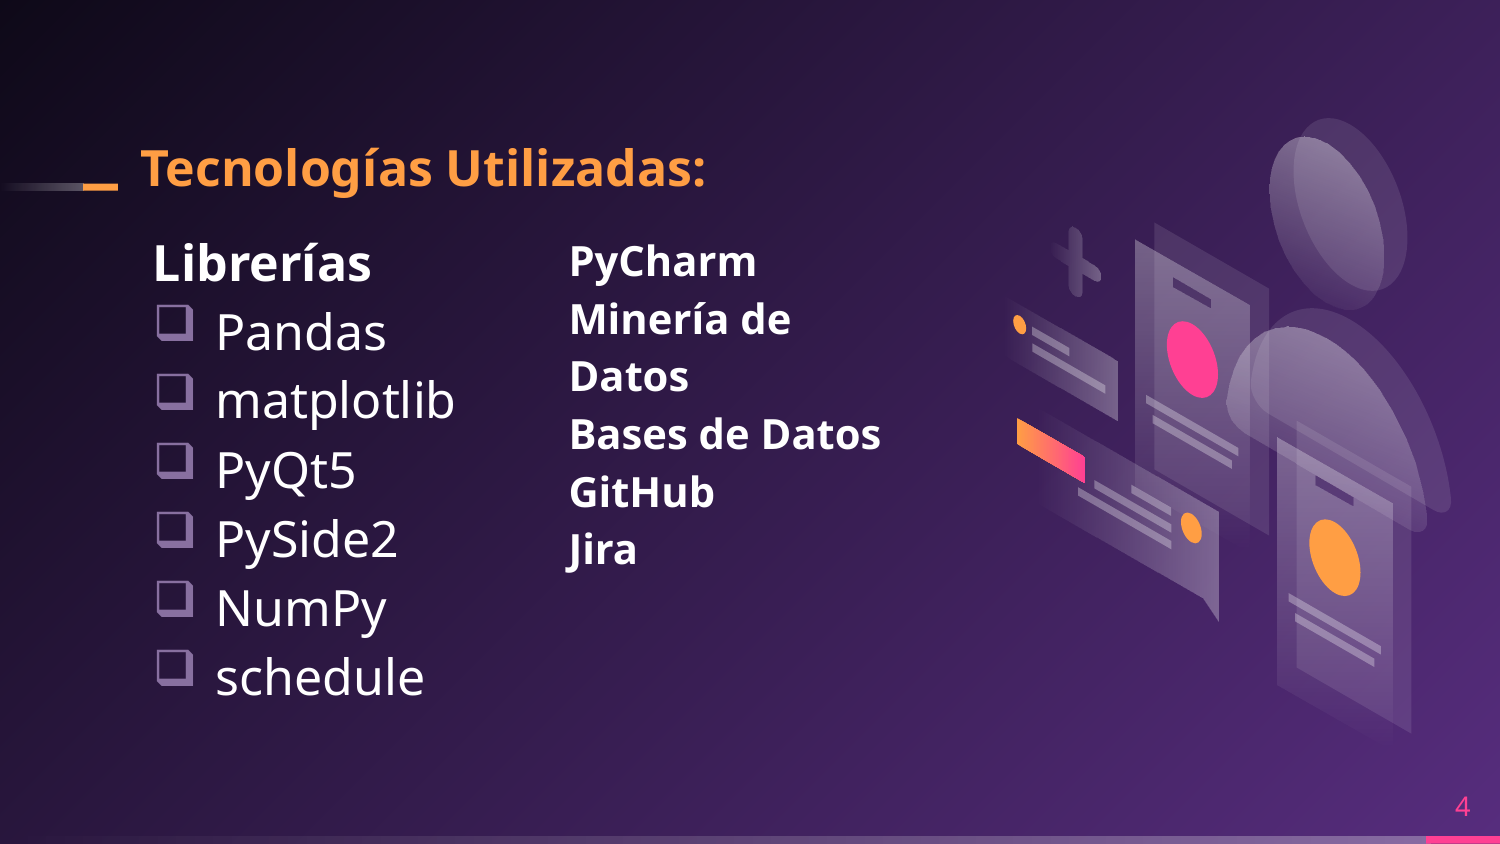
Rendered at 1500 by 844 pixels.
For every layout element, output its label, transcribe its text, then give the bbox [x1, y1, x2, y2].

text_box [1269, 118, 1408, 310]
title Tecnologías Utilizadas: [140, 132, 1011, 198]
text_box [1003, 295, 1118, 421]
slide_number <number> [1426, 779, 1500, 837]
text_box [1049, 226, 1101, 297]
list Librerías Pandas matplotlib PyQt5 PySide2 NumPy schedule [140, 222, 497, 720]
text_box [1016, 222, 1452, 751]
text_box PyCharm Minería de Datos Bases de Datos GitHub Jira [556, 227, 913, 726]
